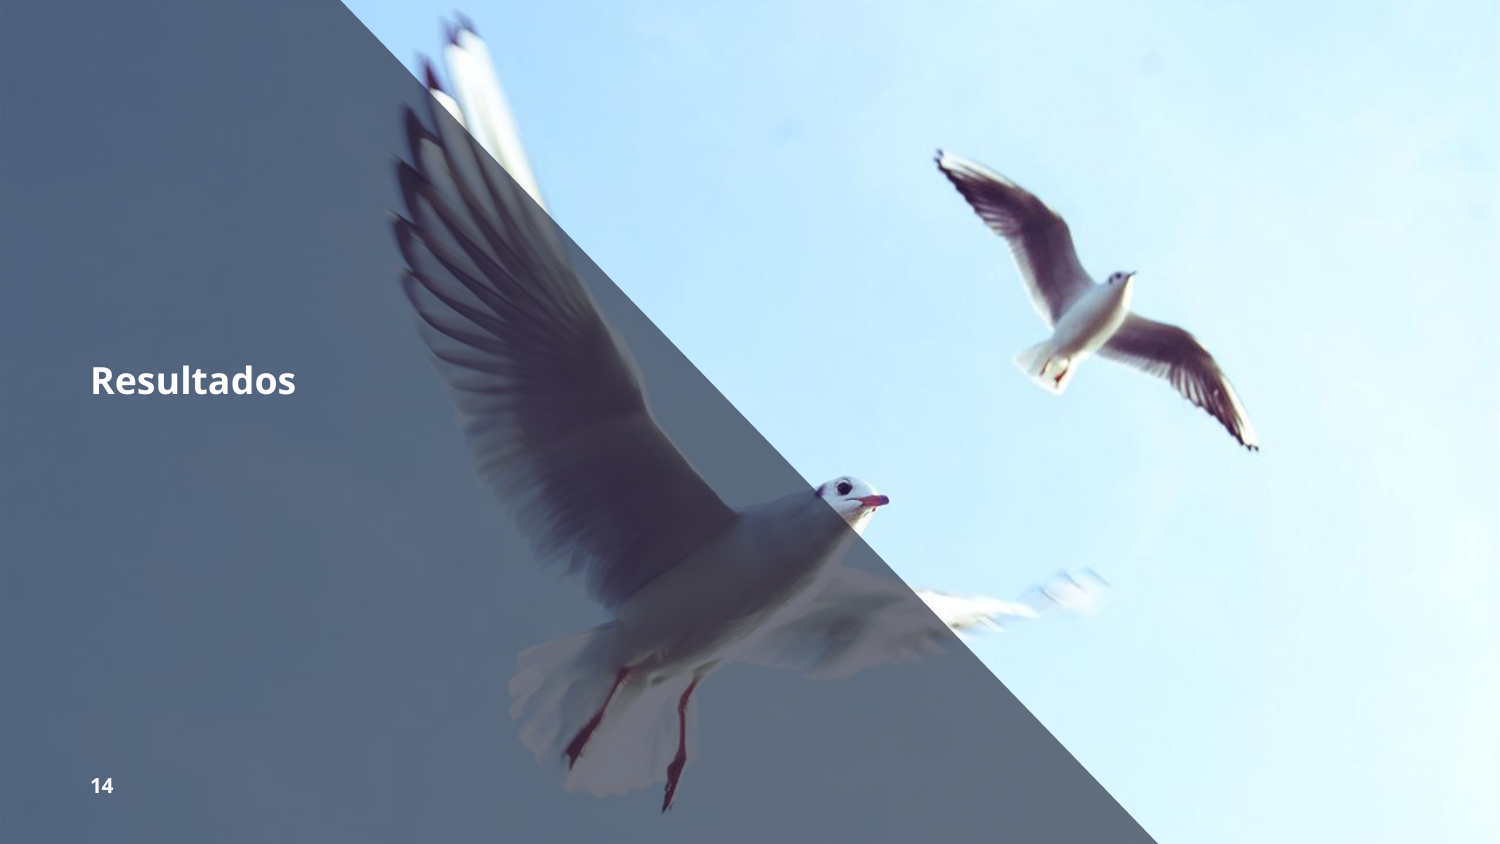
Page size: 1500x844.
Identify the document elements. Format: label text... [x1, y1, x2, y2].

picture [342, 0, 1500, 844]
title Resultados [75, 66, 467, 738]
slide_number <number> [75, 766, 165, 807]
